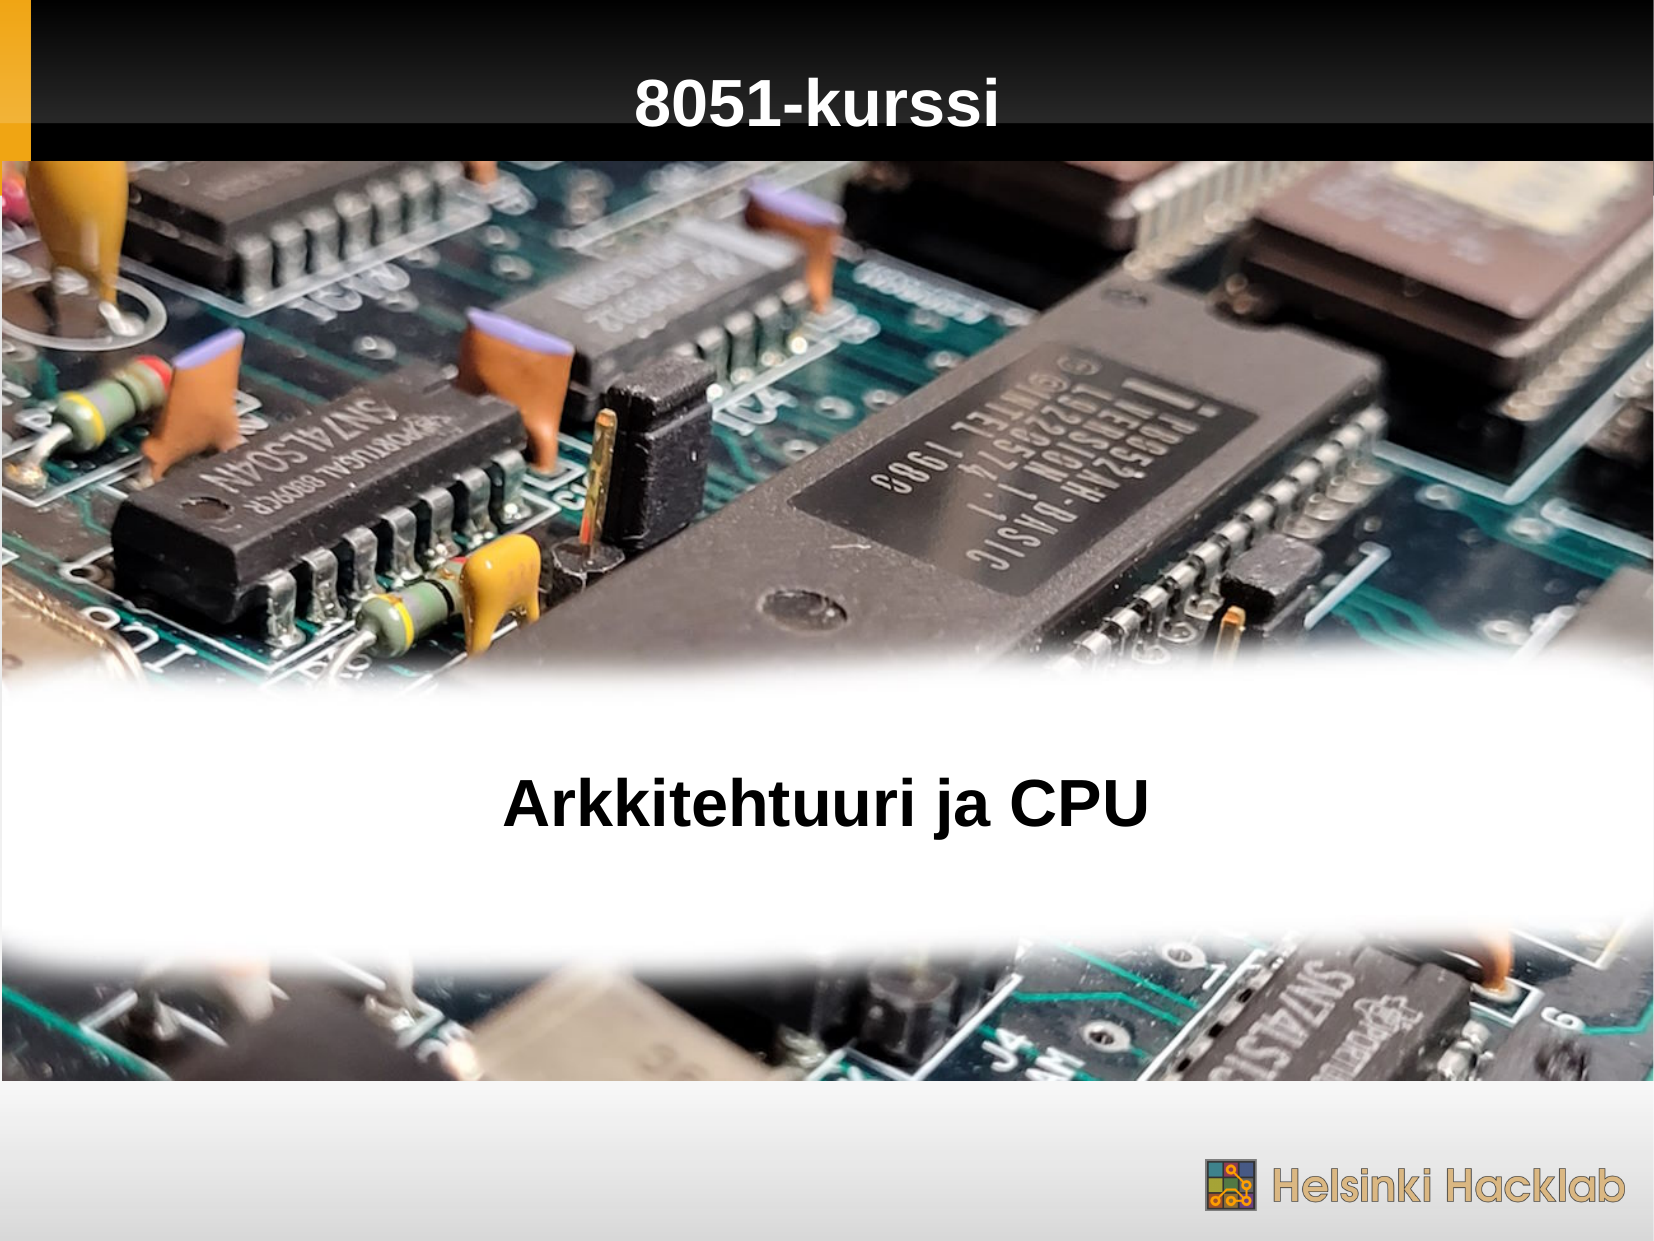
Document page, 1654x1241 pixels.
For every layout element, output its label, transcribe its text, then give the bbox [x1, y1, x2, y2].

title 8051-kurssi [29, 0, 1607, 208]
picture [0, 0, 1654, 1241]
text_box Arkkitehtuuri ja CPU [147, 691, 1506, 916]
